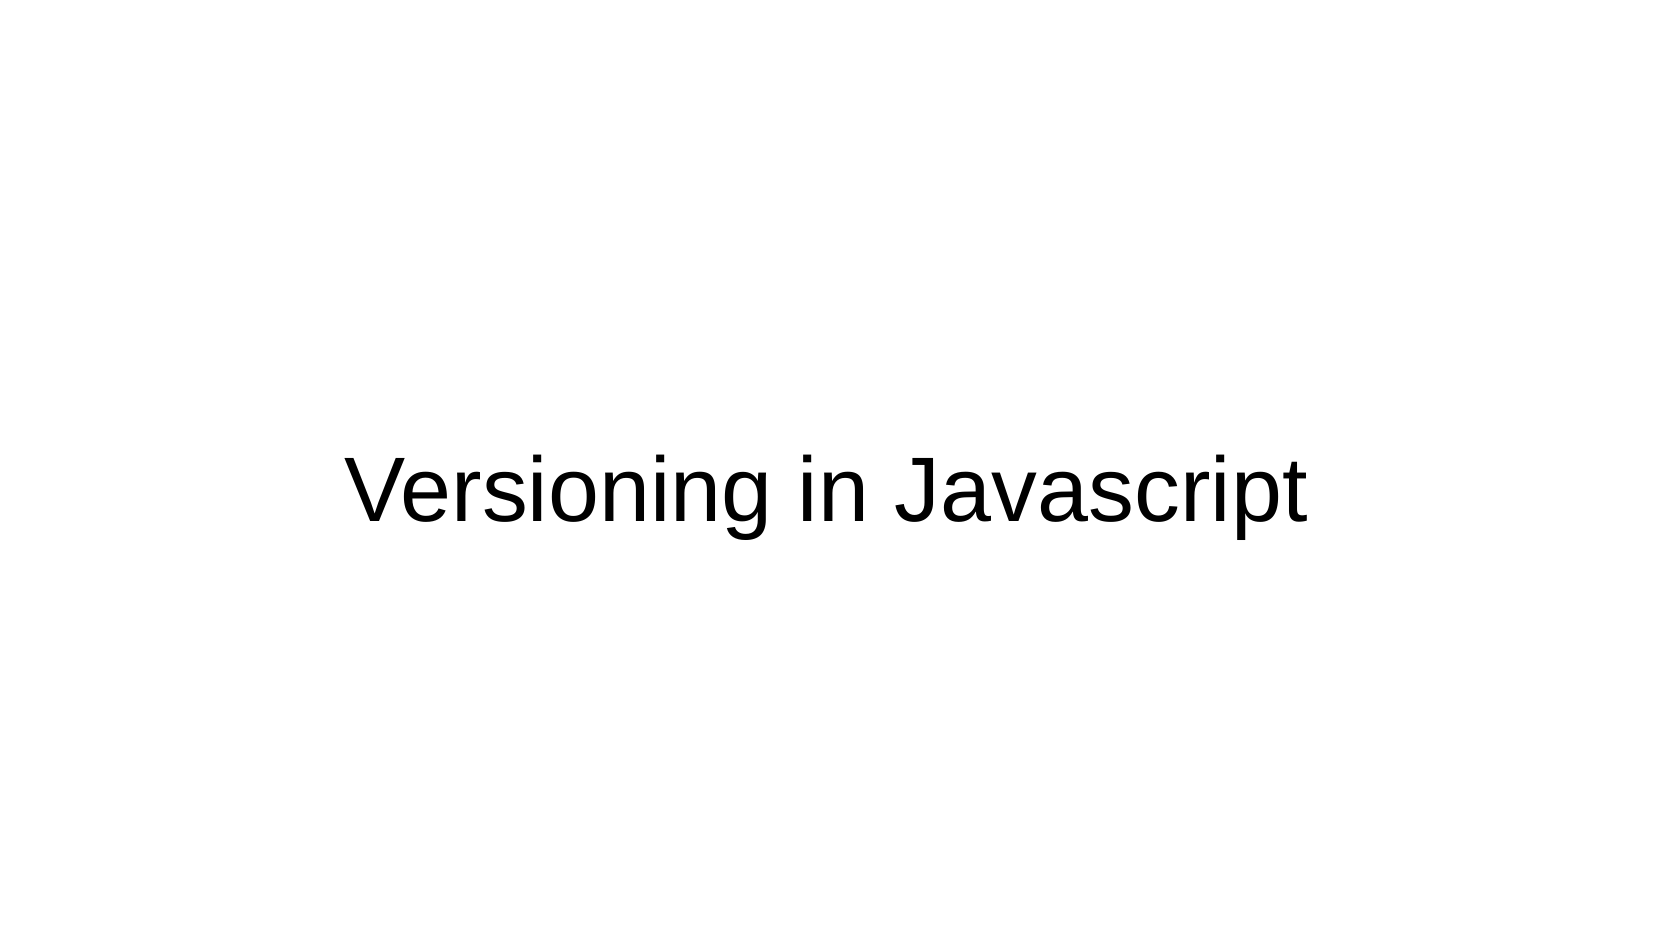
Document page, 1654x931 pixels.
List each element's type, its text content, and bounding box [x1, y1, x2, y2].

title Versioning in Javascript [82, 411, 1571, 567]
